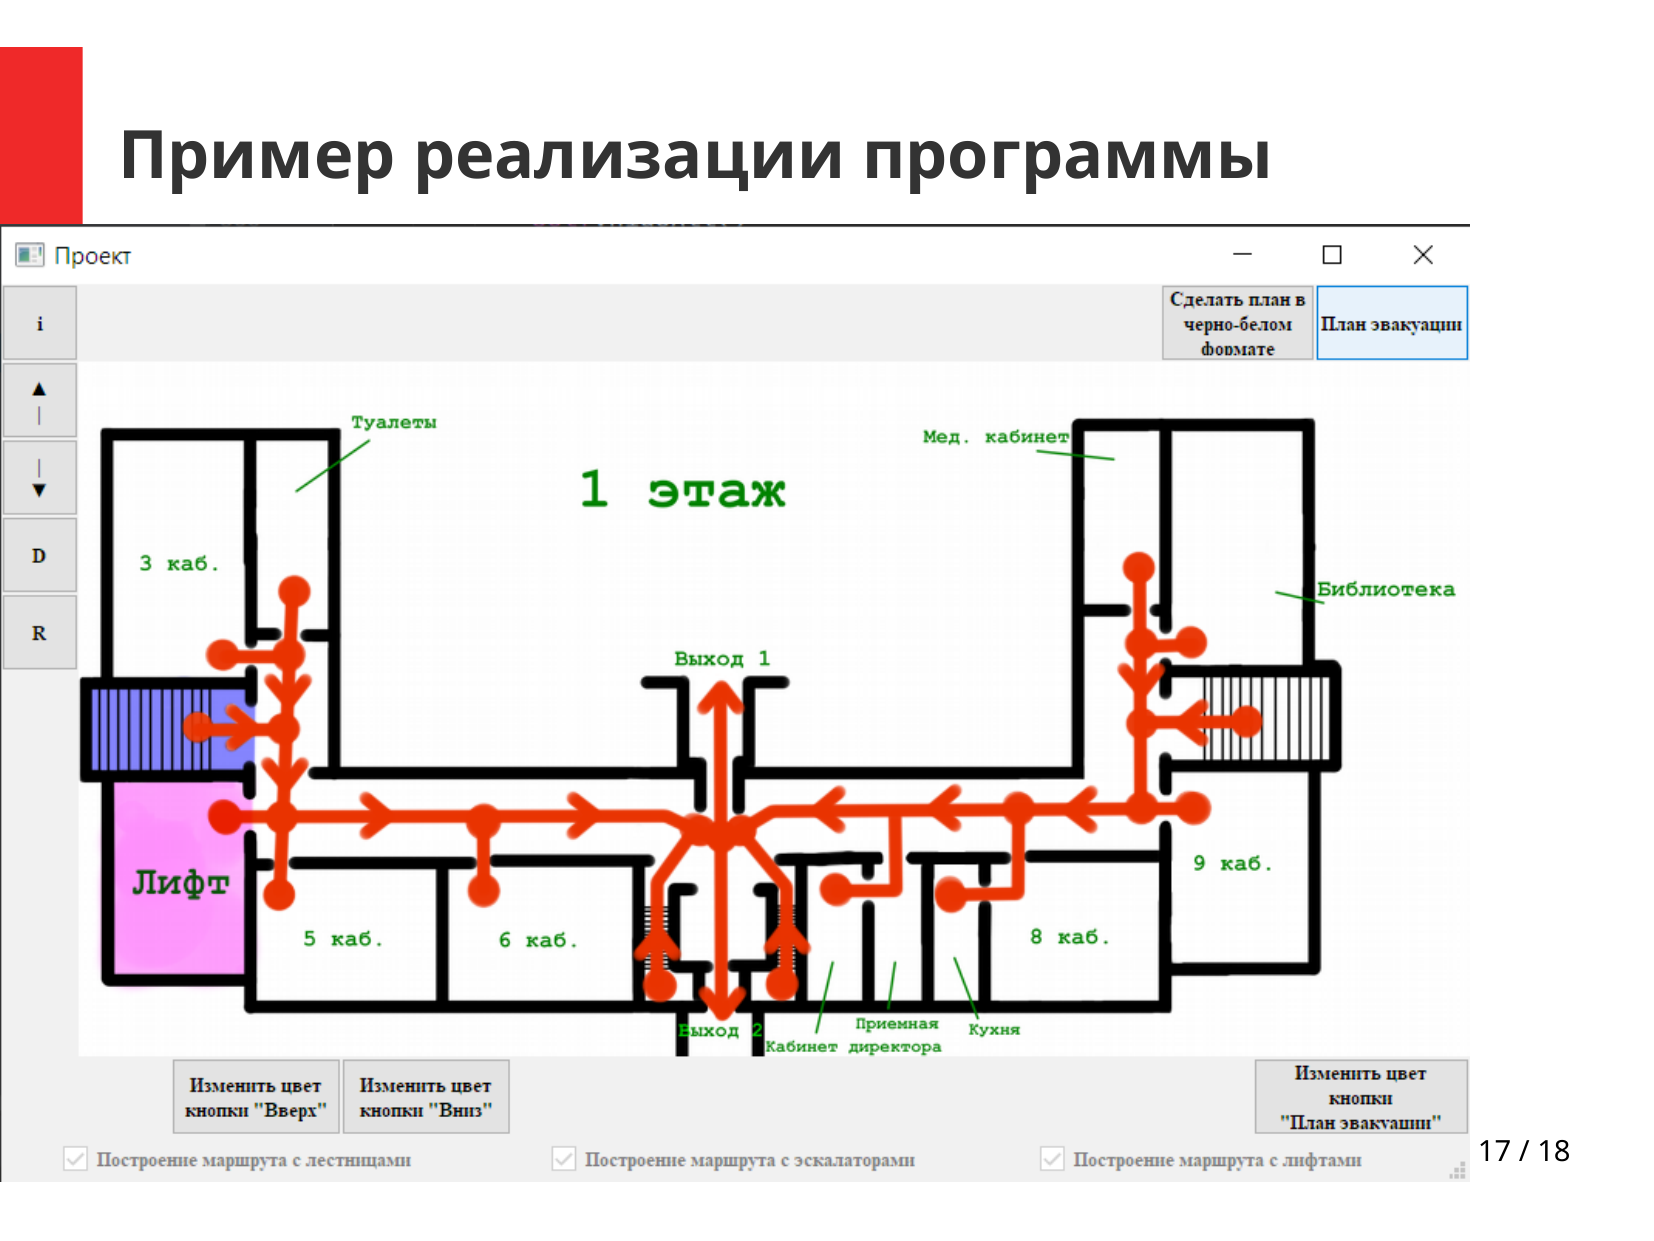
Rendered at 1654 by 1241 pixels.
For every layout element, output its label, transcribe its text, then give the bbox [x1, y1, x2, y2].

picture [0, 224, 1470, 1182]
title Пример реализации программы [118, 27, 1571, 278]
